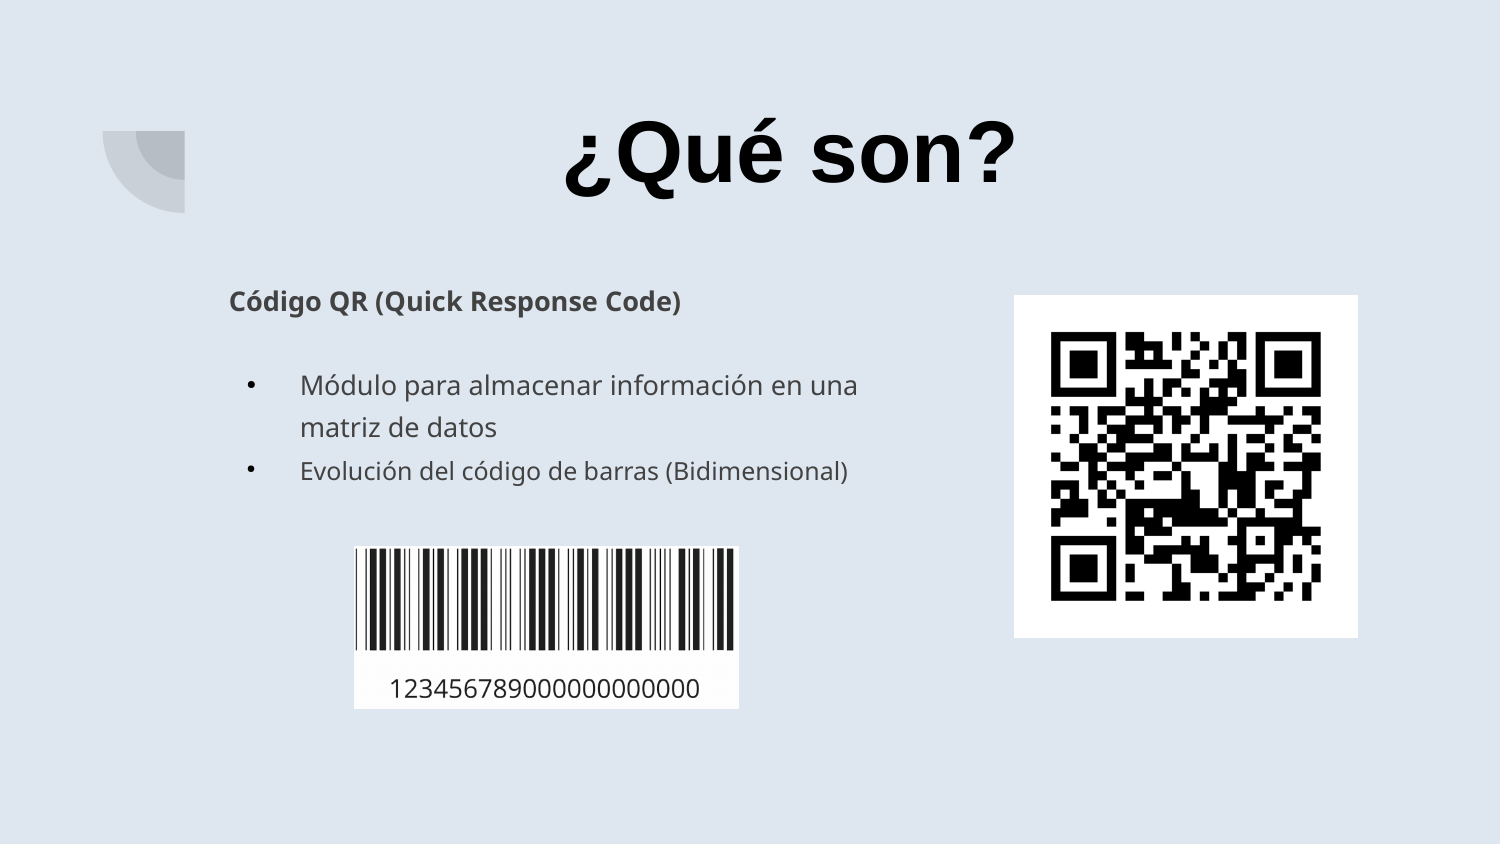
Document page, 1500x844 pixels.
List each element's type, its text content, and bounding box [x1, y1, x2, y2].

title ¿Qué son? [213, 88, 1368, 237]
picture [354, 546, 739, 709]
list Código QR (Quick Response Code) Módulo para almacenar información en una matriz de datos Evolución del código de barras (Bidimensional) [213, 262, 1368, 744]
picture [1014, 295, 1358, 638]
